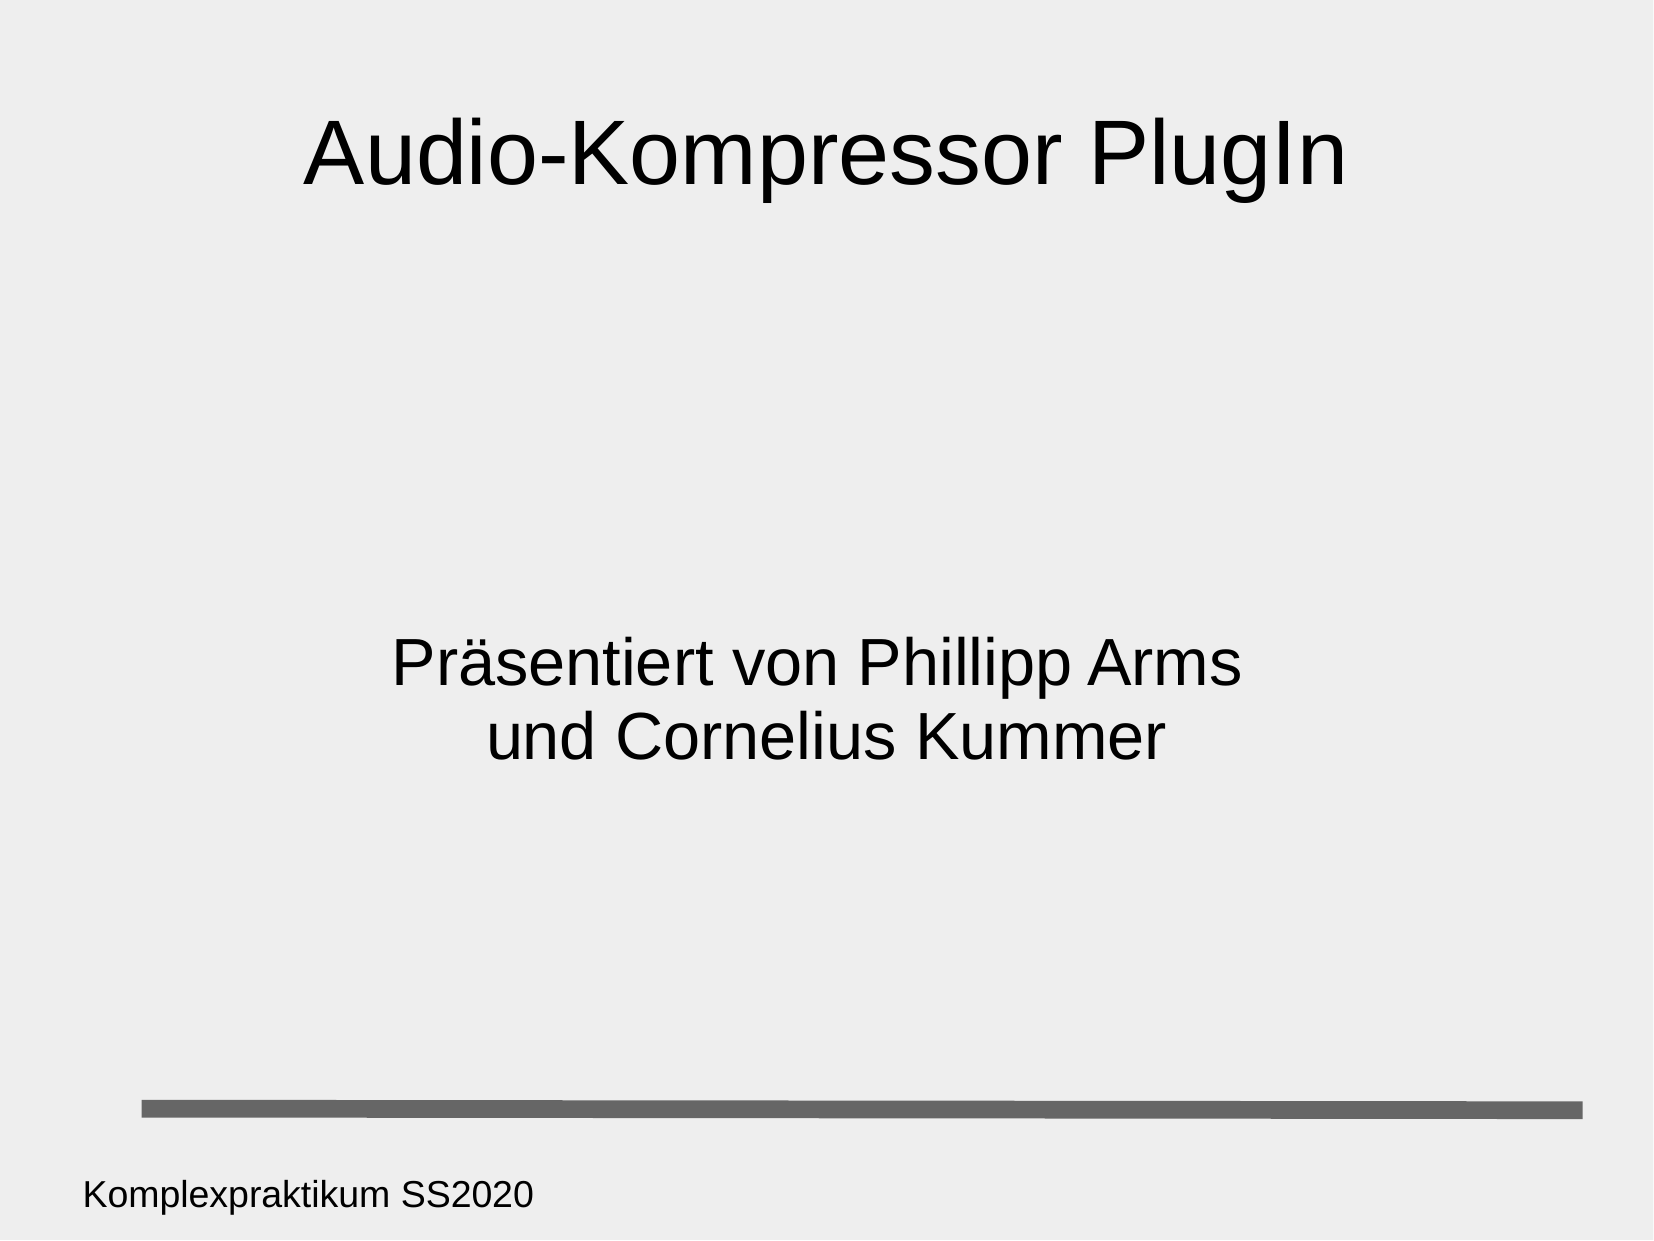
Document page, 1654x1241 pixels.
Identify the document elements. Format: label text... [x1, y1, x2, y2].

text_box Komplexpraktikum SS2020 [59, 1157, 957, 1233]
subtitle Präsentiert von Phillipp Arms und Cornelius Kummer [82, 290, 1571, 1109]
title Audio-Kompressor PlugIn [82, 49, 1571, 257]
